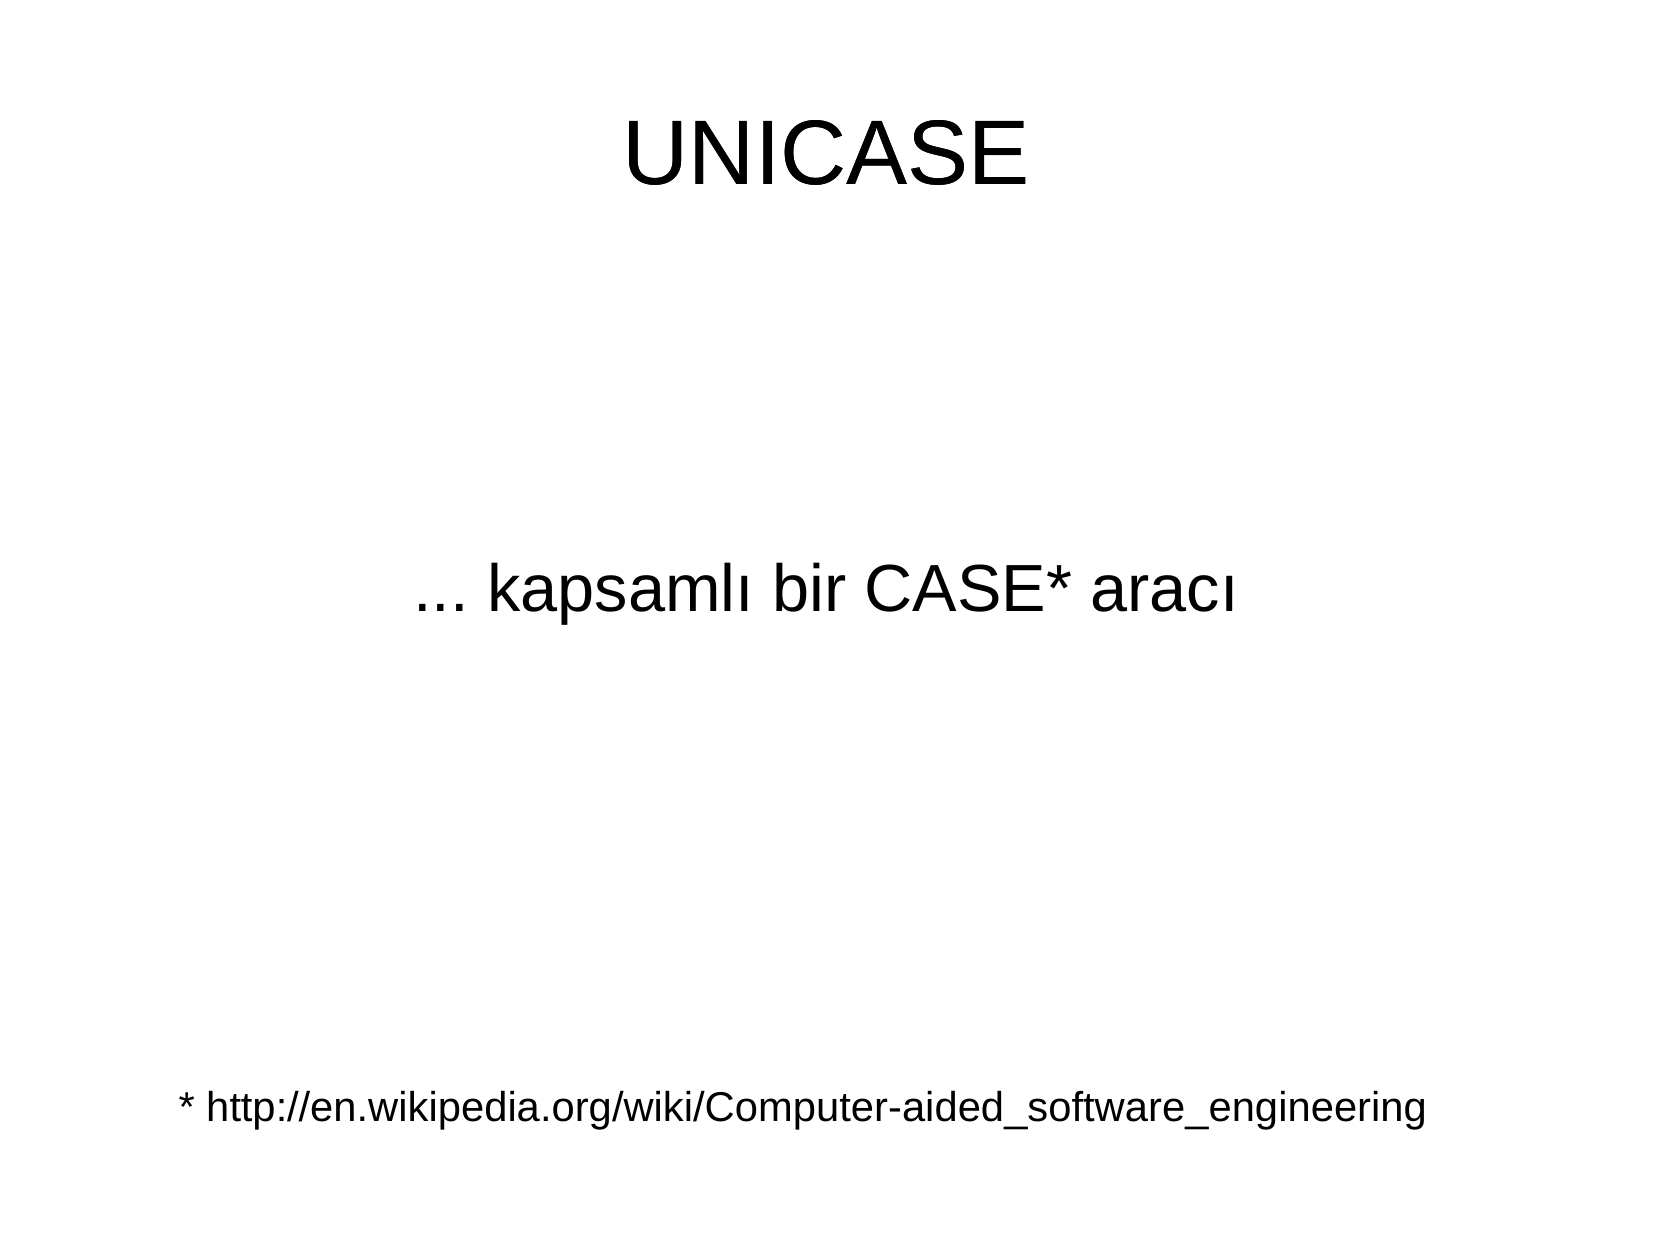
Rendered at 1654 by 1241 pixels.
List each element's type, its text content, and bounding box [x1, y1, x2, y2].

title UNICASE [82, 49, 1571, 257]
subtitle ... kapsamlı bir CASE* aracı [82, 290, 1571, 886]
title * http://en.wikipedia.org/wiki/Computer-aided_software_engineering [59, 1033, 1548, 1182]
